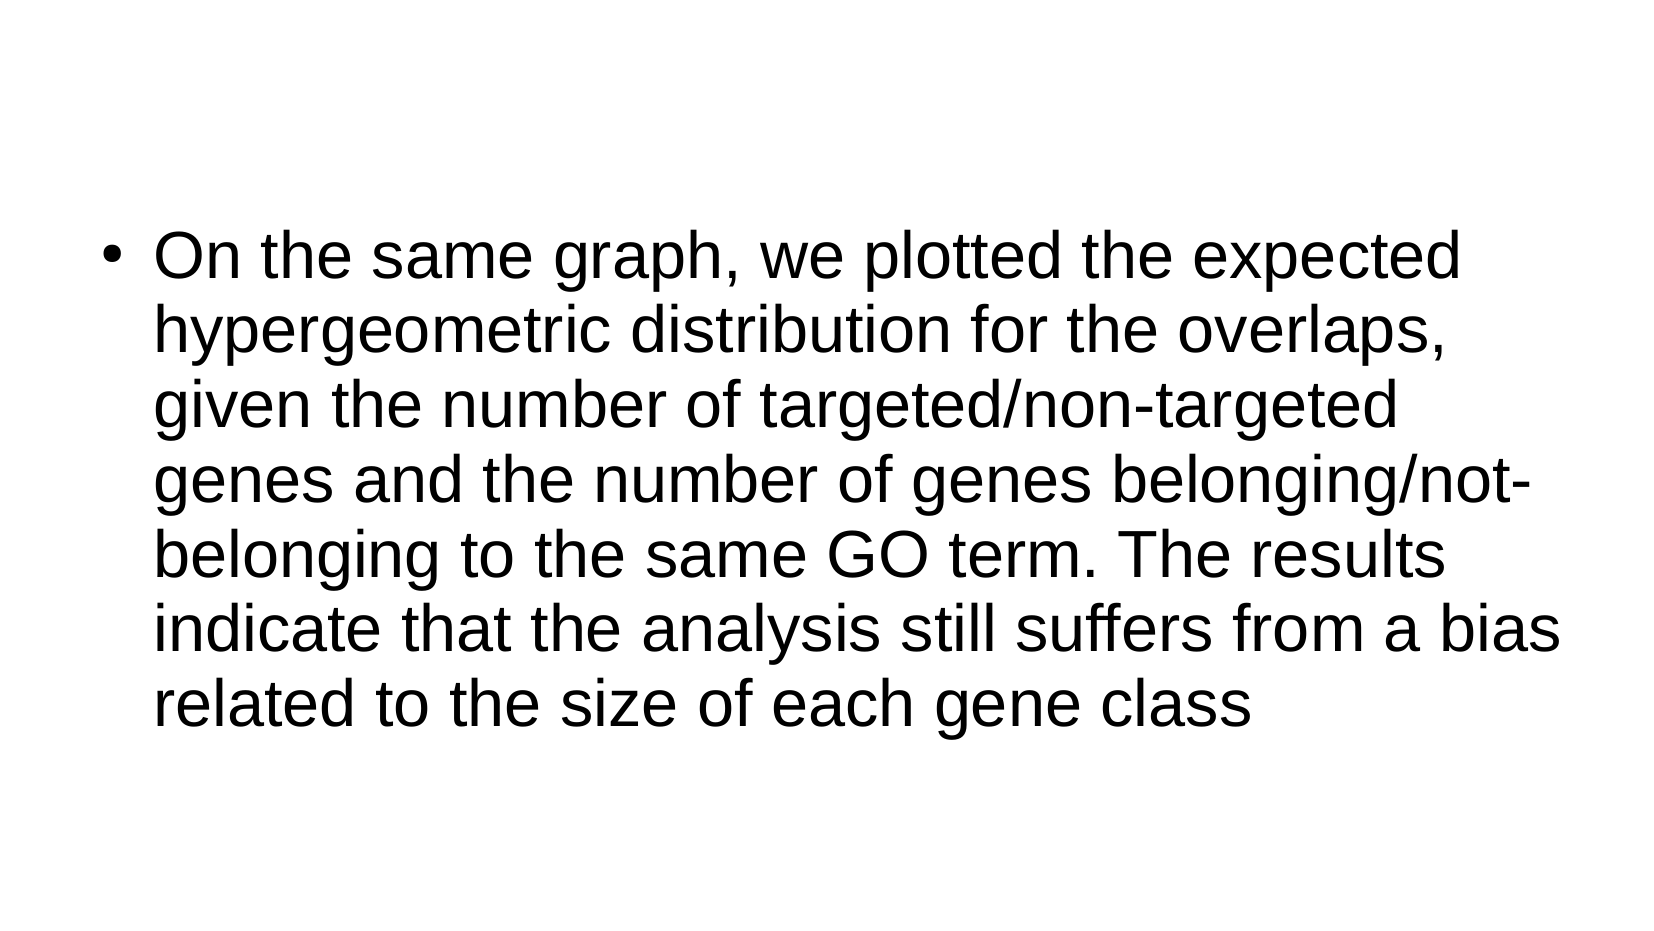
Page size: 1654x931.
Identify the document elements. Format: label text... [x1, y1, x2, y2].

list On the same graph, we plotted the expected hypergeometric distribution for the overlaps, given the number of targeted/non-targeted genes and the number of genes belonging/not-belonging to the same GO term. The results indicate that the analysis still suffers from a bias related to the size of each gene class [82, 217, 1571, 758]
